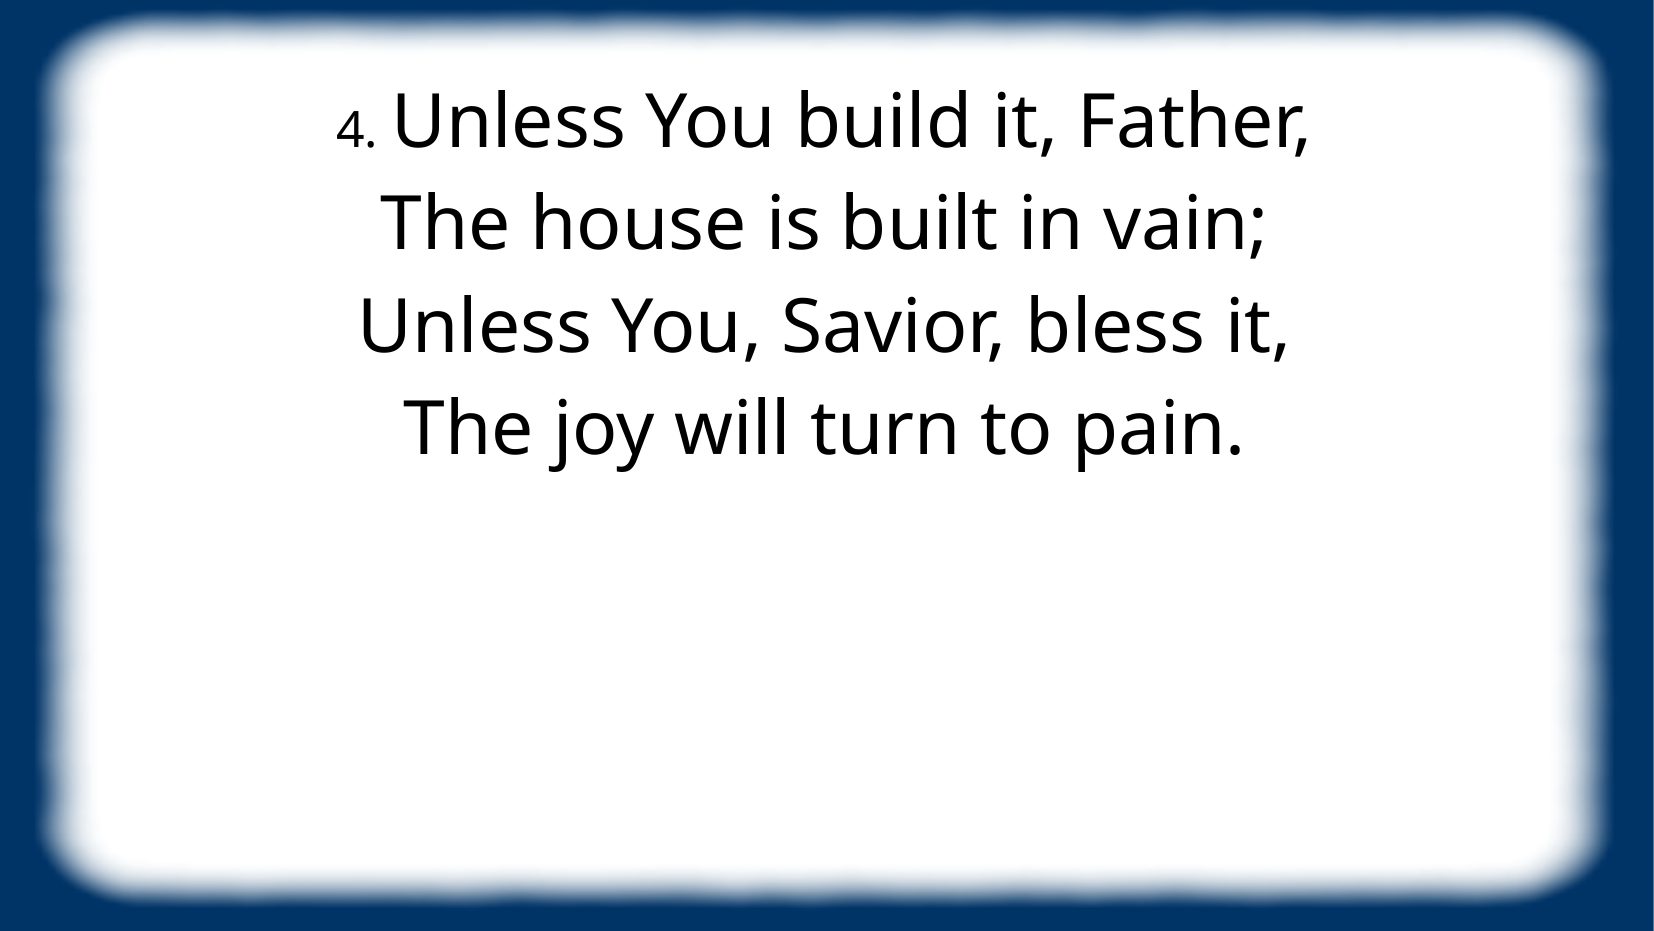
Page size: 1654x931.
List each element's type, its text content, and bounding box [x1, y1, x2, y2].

text_box 4. Unless You build it, Father, The house is built in vain; Unless You, Savior, bless it, The joy will turn to pain. [105, 60, 1546, 475]
picture [0, 0, 1654, 931]
